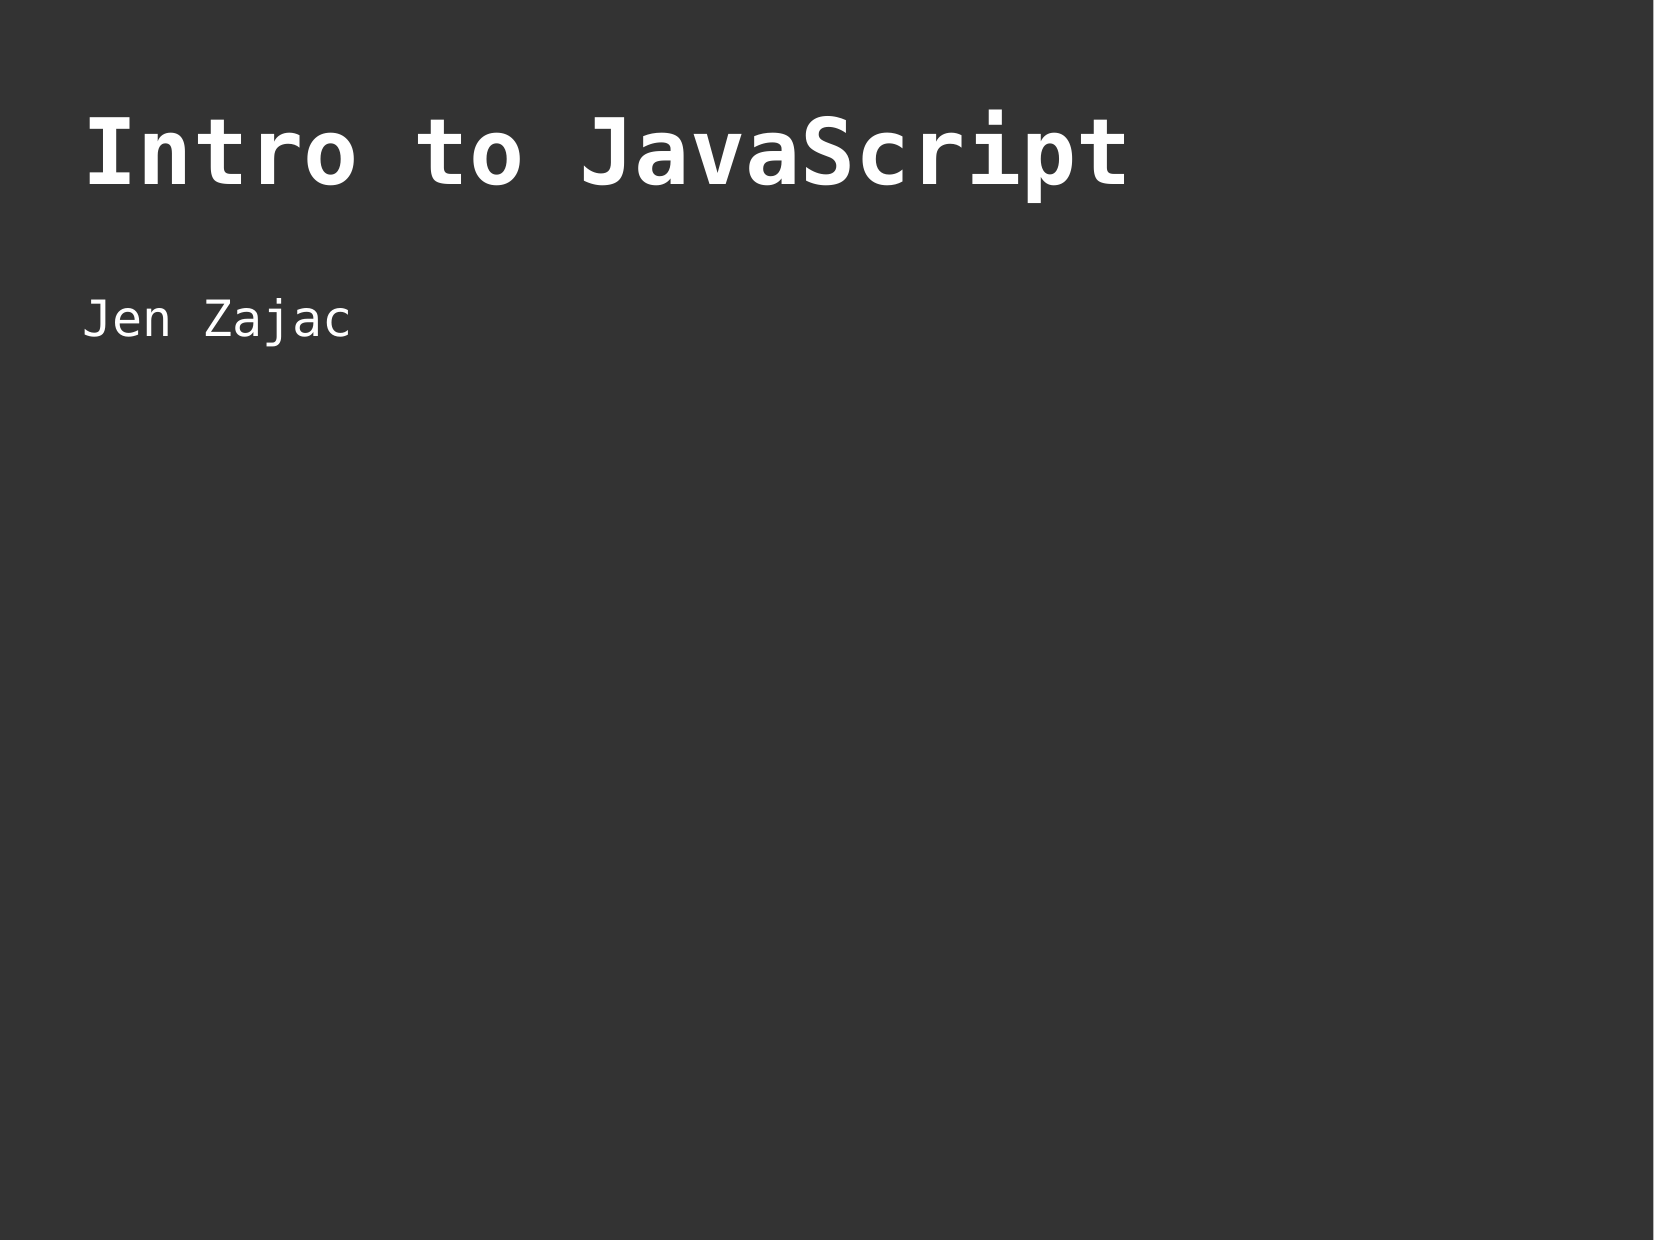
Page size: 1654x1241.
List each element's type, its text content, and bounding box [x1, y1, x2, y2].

title Intro to JavaScript [82, 49, 1571, 257]
list Jen Zajac [82, 290, 1571, 1182]
